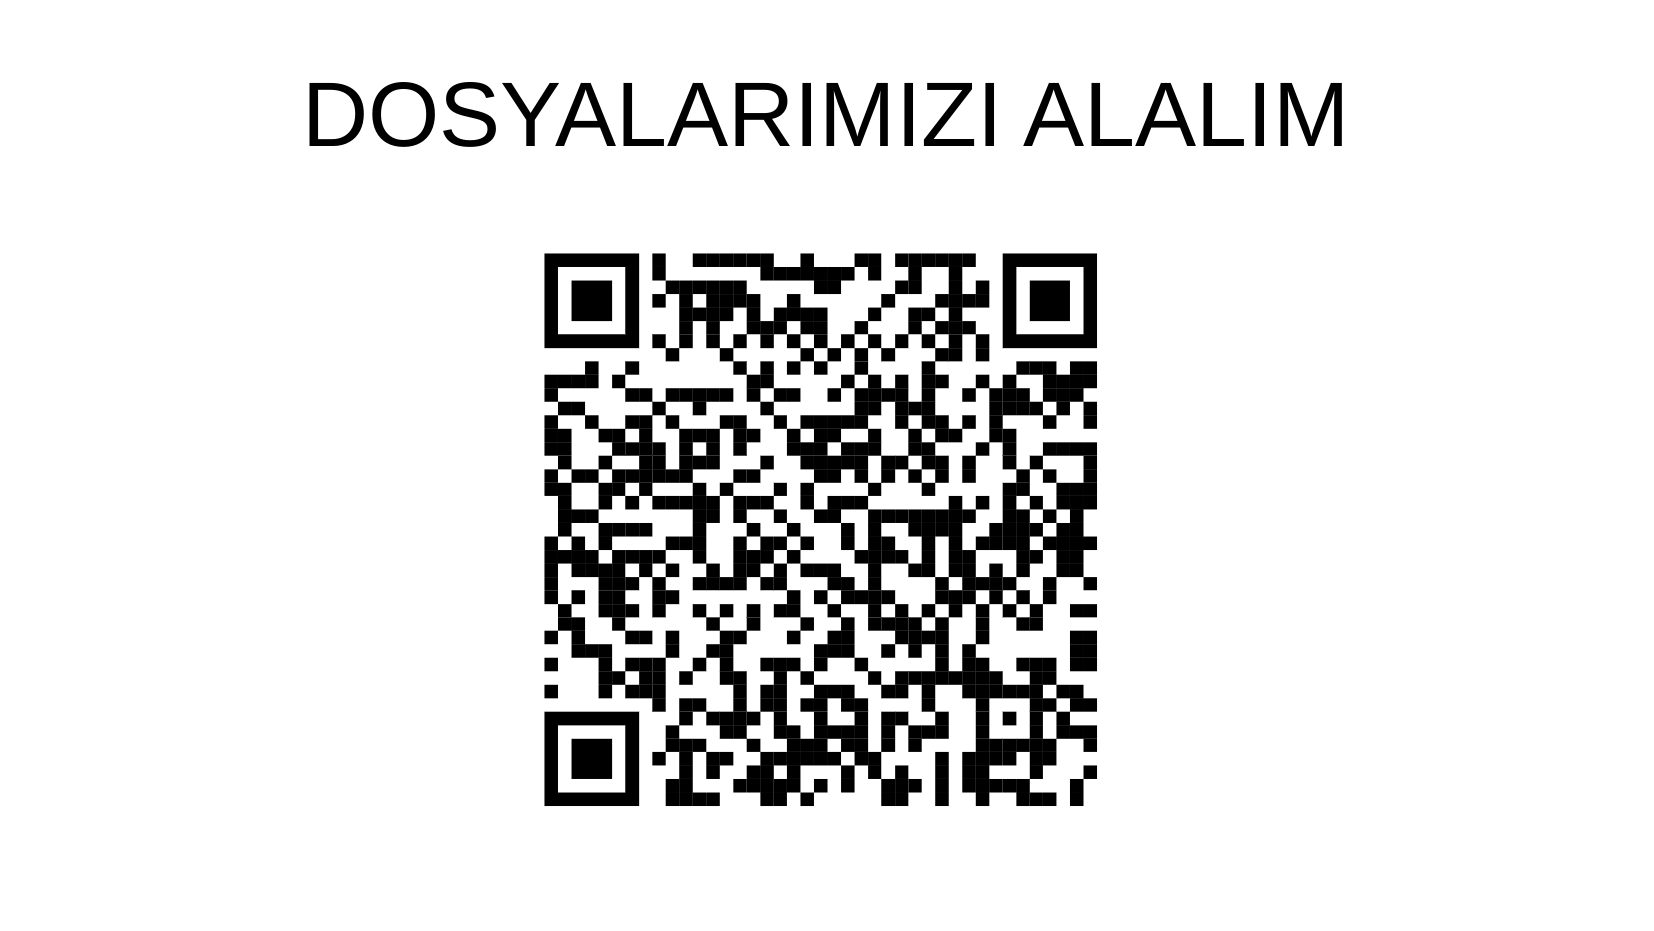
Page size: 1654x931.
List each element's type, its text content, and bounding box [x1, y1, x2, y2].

picture [515, 224, 1126, 835]
title DOSYALARIMIZI ALALIM [82, 37, 1571, 193]
